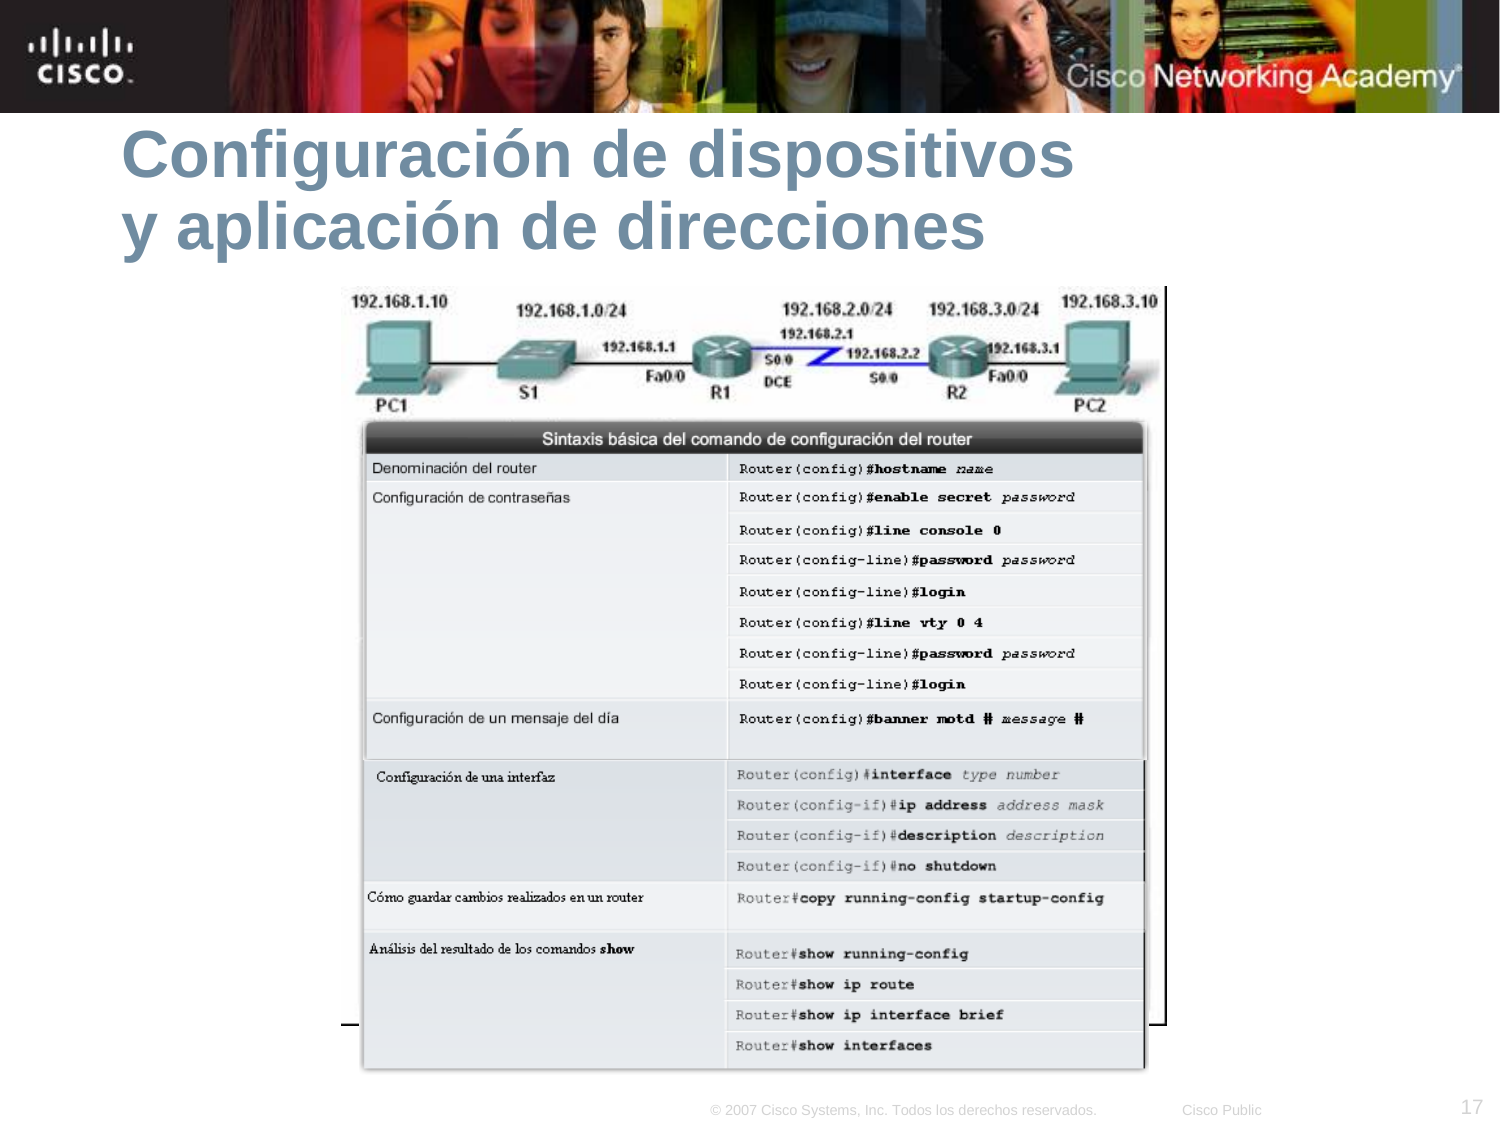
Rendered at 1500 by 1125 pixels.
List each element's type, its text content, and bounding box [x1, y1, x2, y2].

title Configuración de dispositivos y aplicación de direcciones [107, 113, 1444, 271]
picture [0, 0, 1500, 113]
picture [341, 286, 1167, 1075]
